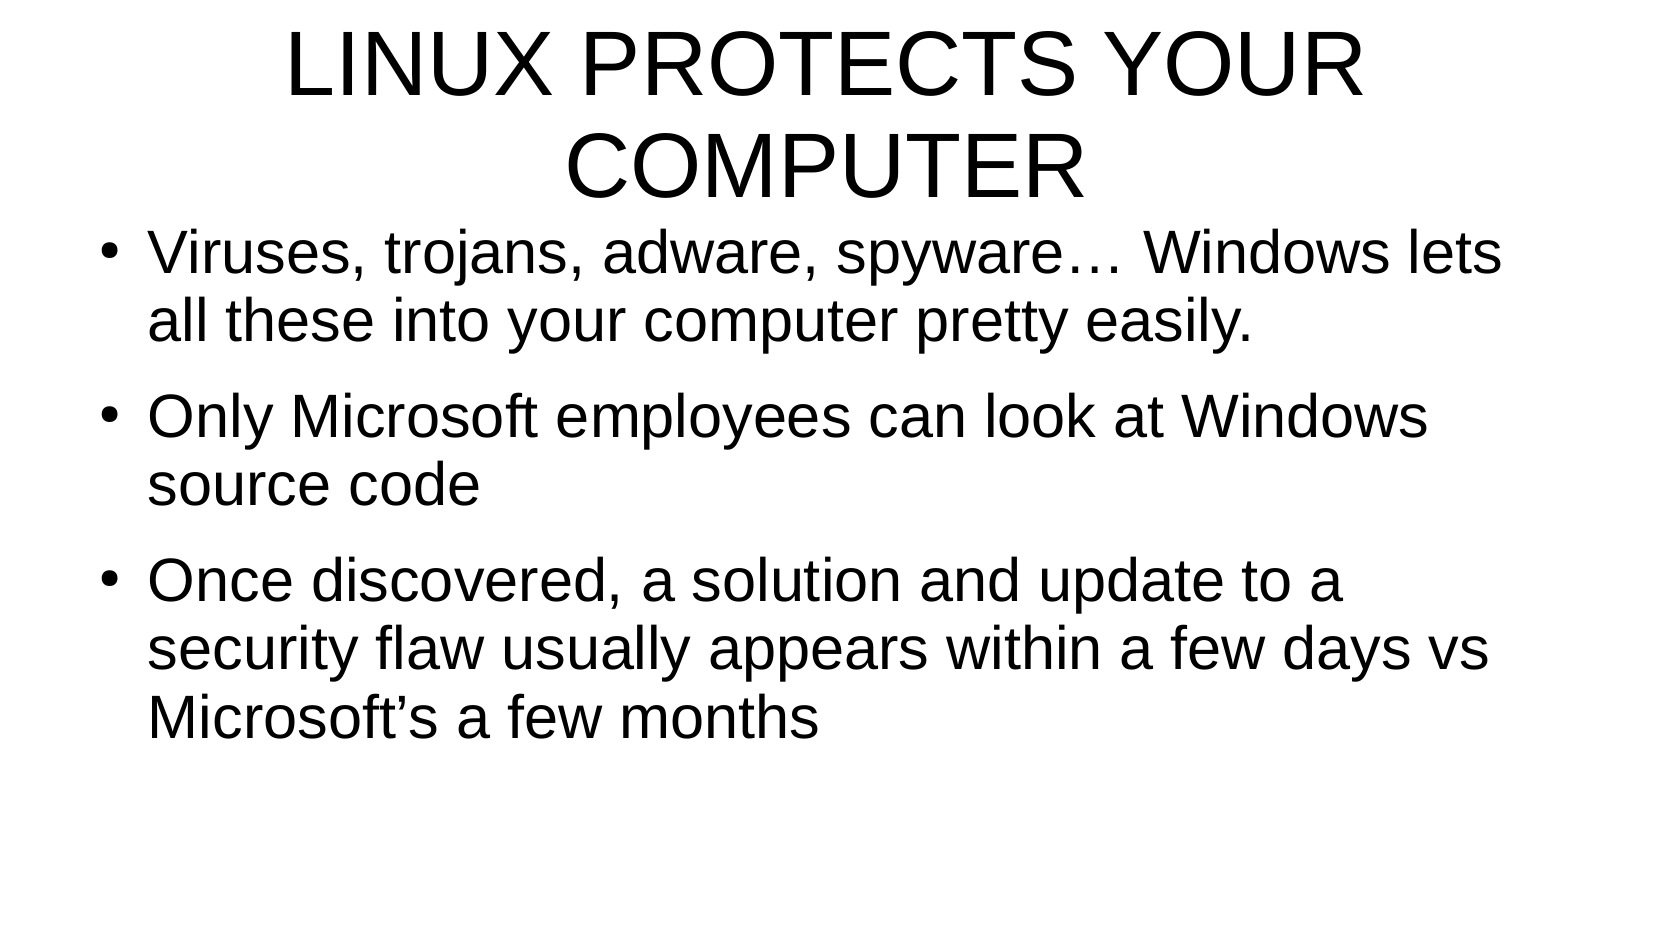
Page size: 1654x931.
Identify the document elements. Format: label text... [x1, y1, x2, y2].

list Viruses, trojans, adware, spyware… Windows lets all these into your computer pretty easily. Only Microsoft employees can look at Windows source code Once discovered, a solution and update to a security flaw usually appears within a few days vs Microsoft’s a few months [82, 217, 1571, 758]
title LINUX PROTECTS YOUR COMPUTER [82, 12, 1571, 217]
